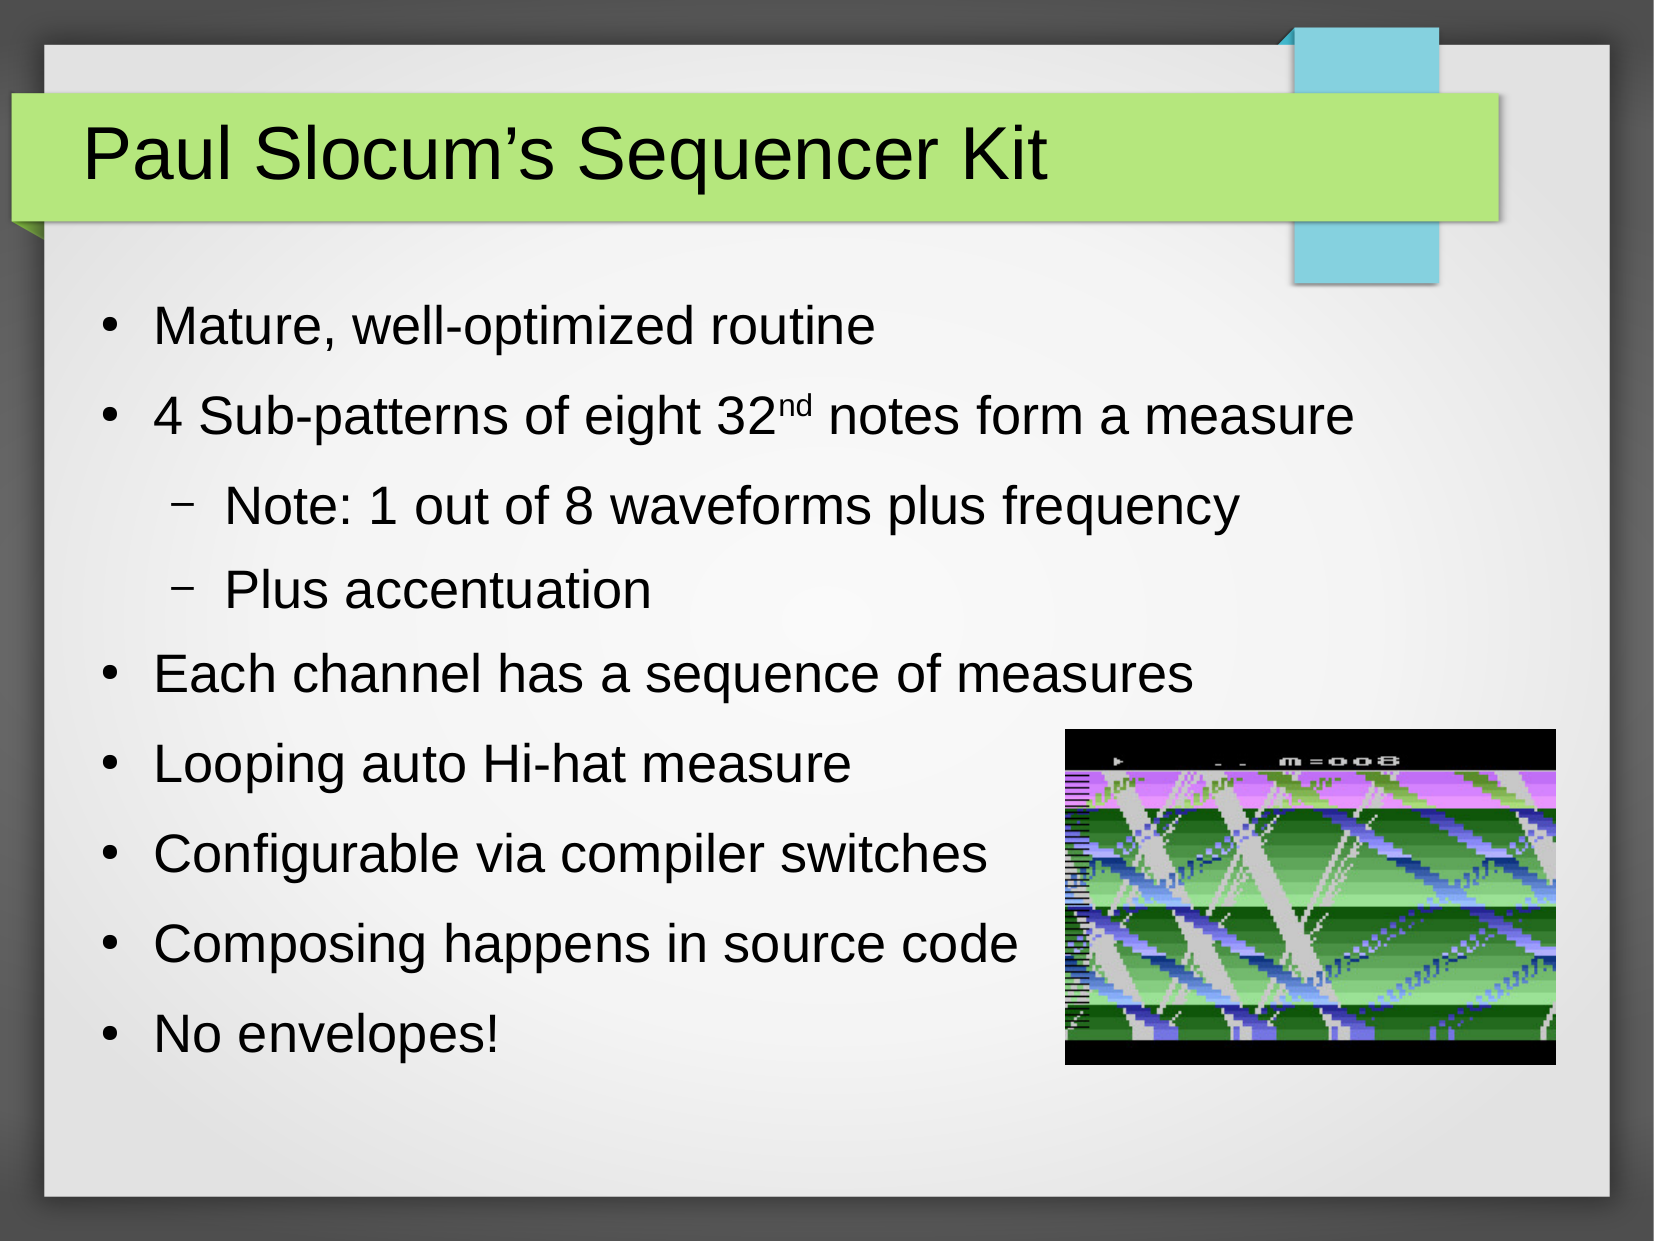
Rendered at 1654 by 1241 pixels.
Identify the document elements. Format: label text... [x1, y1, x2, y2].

list Mature, well-optimized routine 4 Sub-patterns of eight 32nd notes form a measure Note: 1 out of 8 waveforms plus frequency Plus accentuation Each channel has a sequence of measures Looping auto Hi-hat measure Configurable via compiler switches Composing happens in source code No envelopes! [82, 295, 1571, 1126]
title Paul Slocum’s Sequencer Kit [82, 94, 1264, 213]
picture [0, 0, 1654, 1241]
